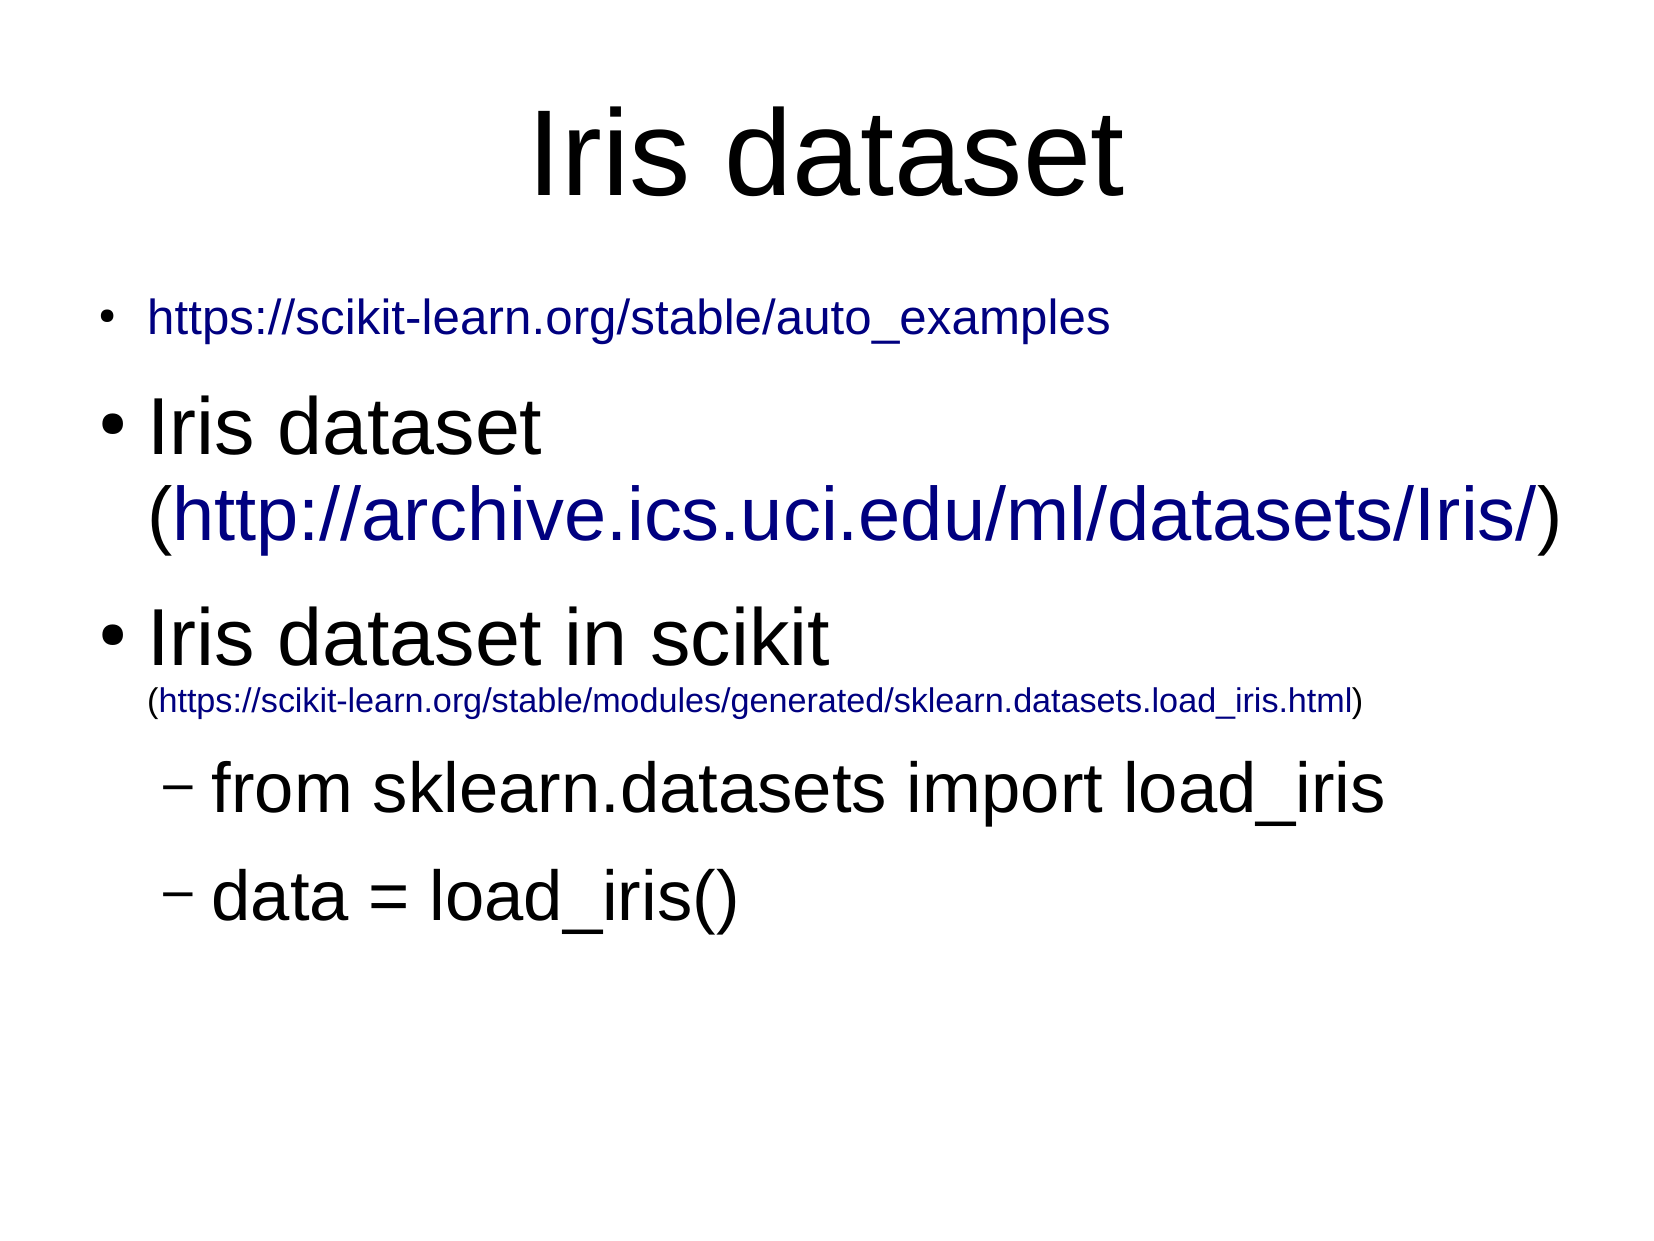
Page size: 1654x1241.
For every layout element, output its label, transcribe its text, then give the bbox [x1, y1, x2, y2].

list https://scikit-learn.org/stable/auto_examples Iris dataset (http://archive.ics.uci.edu/ml/datasets/Iris/) Iris dataset in scikit (https://scikit-learn.org/stable/modules/generated/sklearn.datasets.load_iris.html) from sklearn.datasets import load_iris data = load_iris() [82, 290, 1571, 1010]
title Iris dataset [82, 49, 1571, 257]
